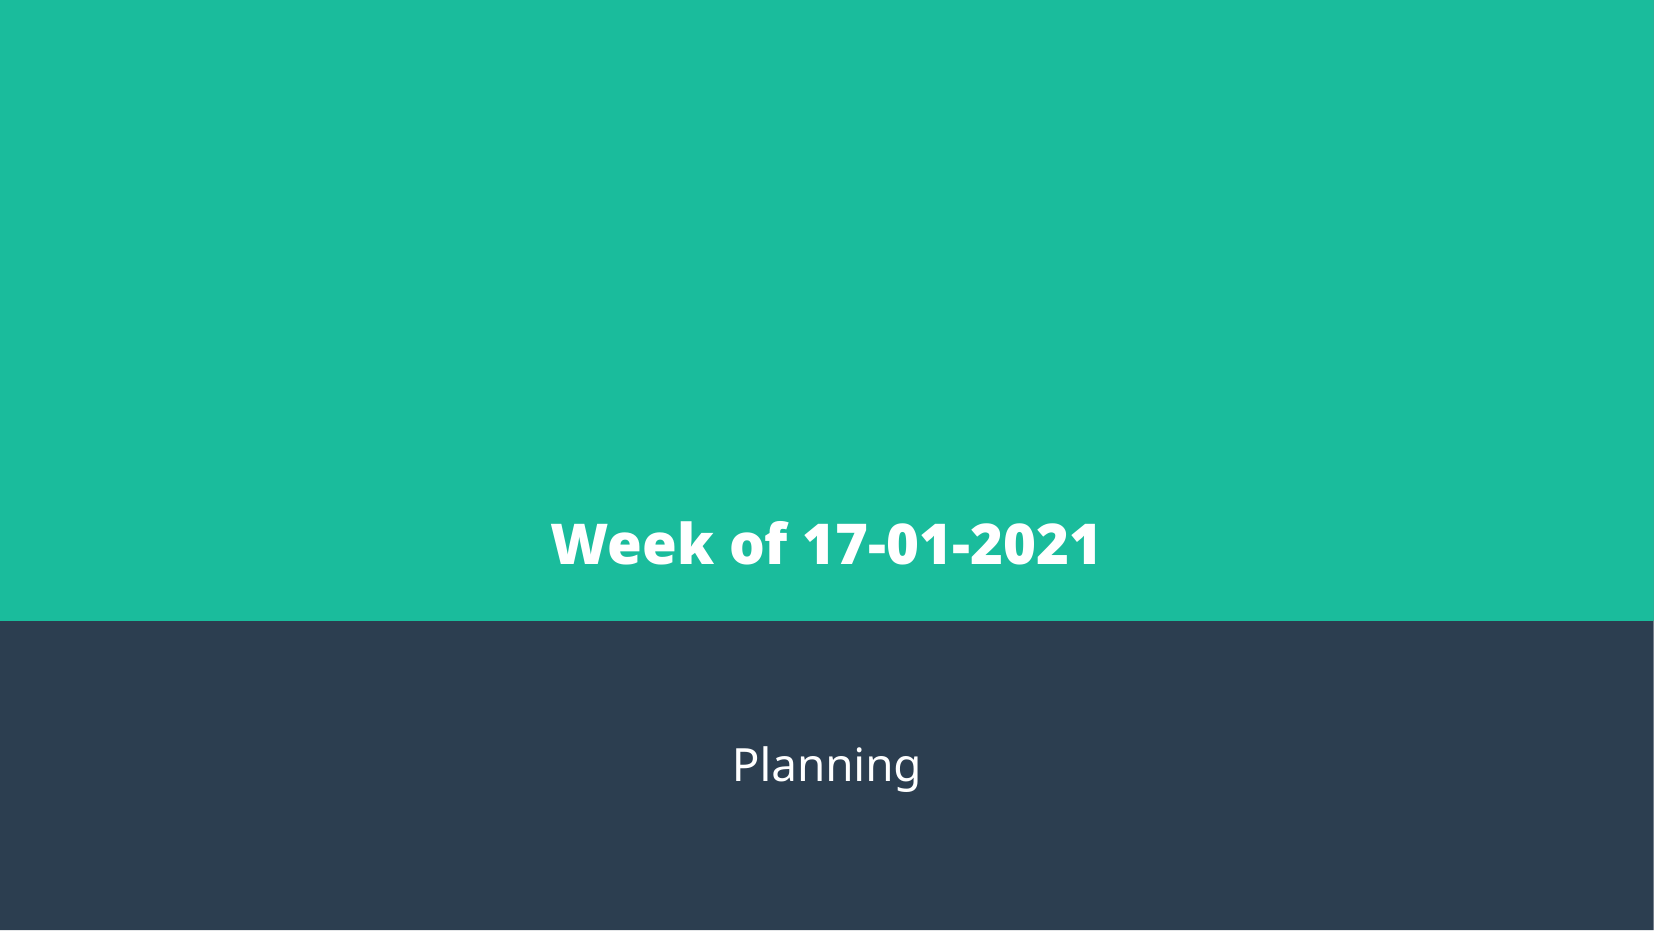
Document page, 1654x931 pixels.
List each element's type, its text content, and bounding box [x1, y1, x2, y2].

title Week of 17-01-2021 [59, 465, 1595, 583]
subtitle Planning [59, 642, 1595, 886]
